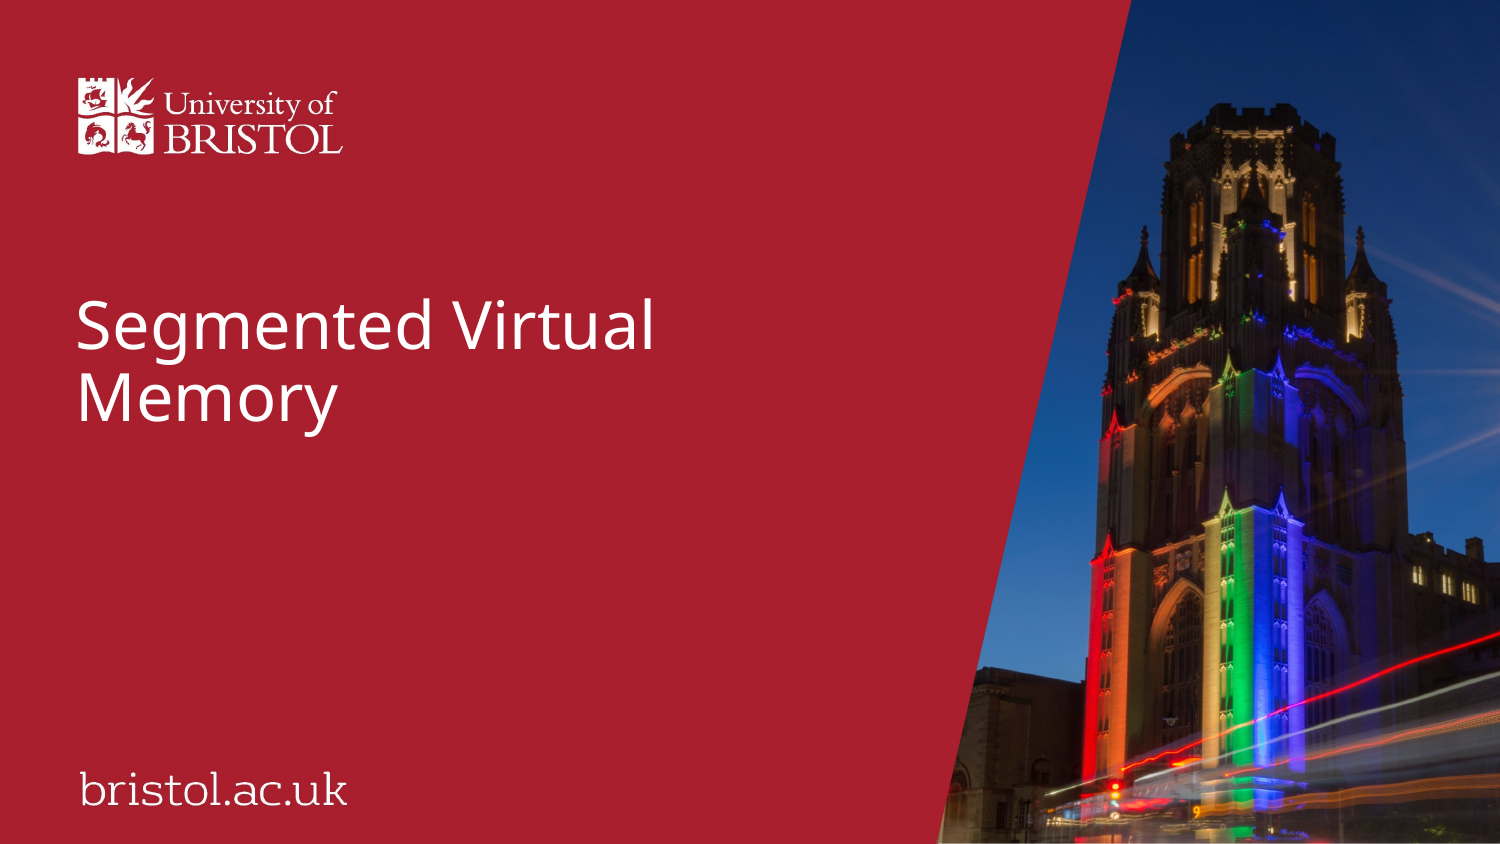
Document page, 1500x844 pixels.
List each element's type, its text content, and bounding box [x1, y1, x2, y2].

title Segmented Virtual Memory [60, 262, 924, 443]
